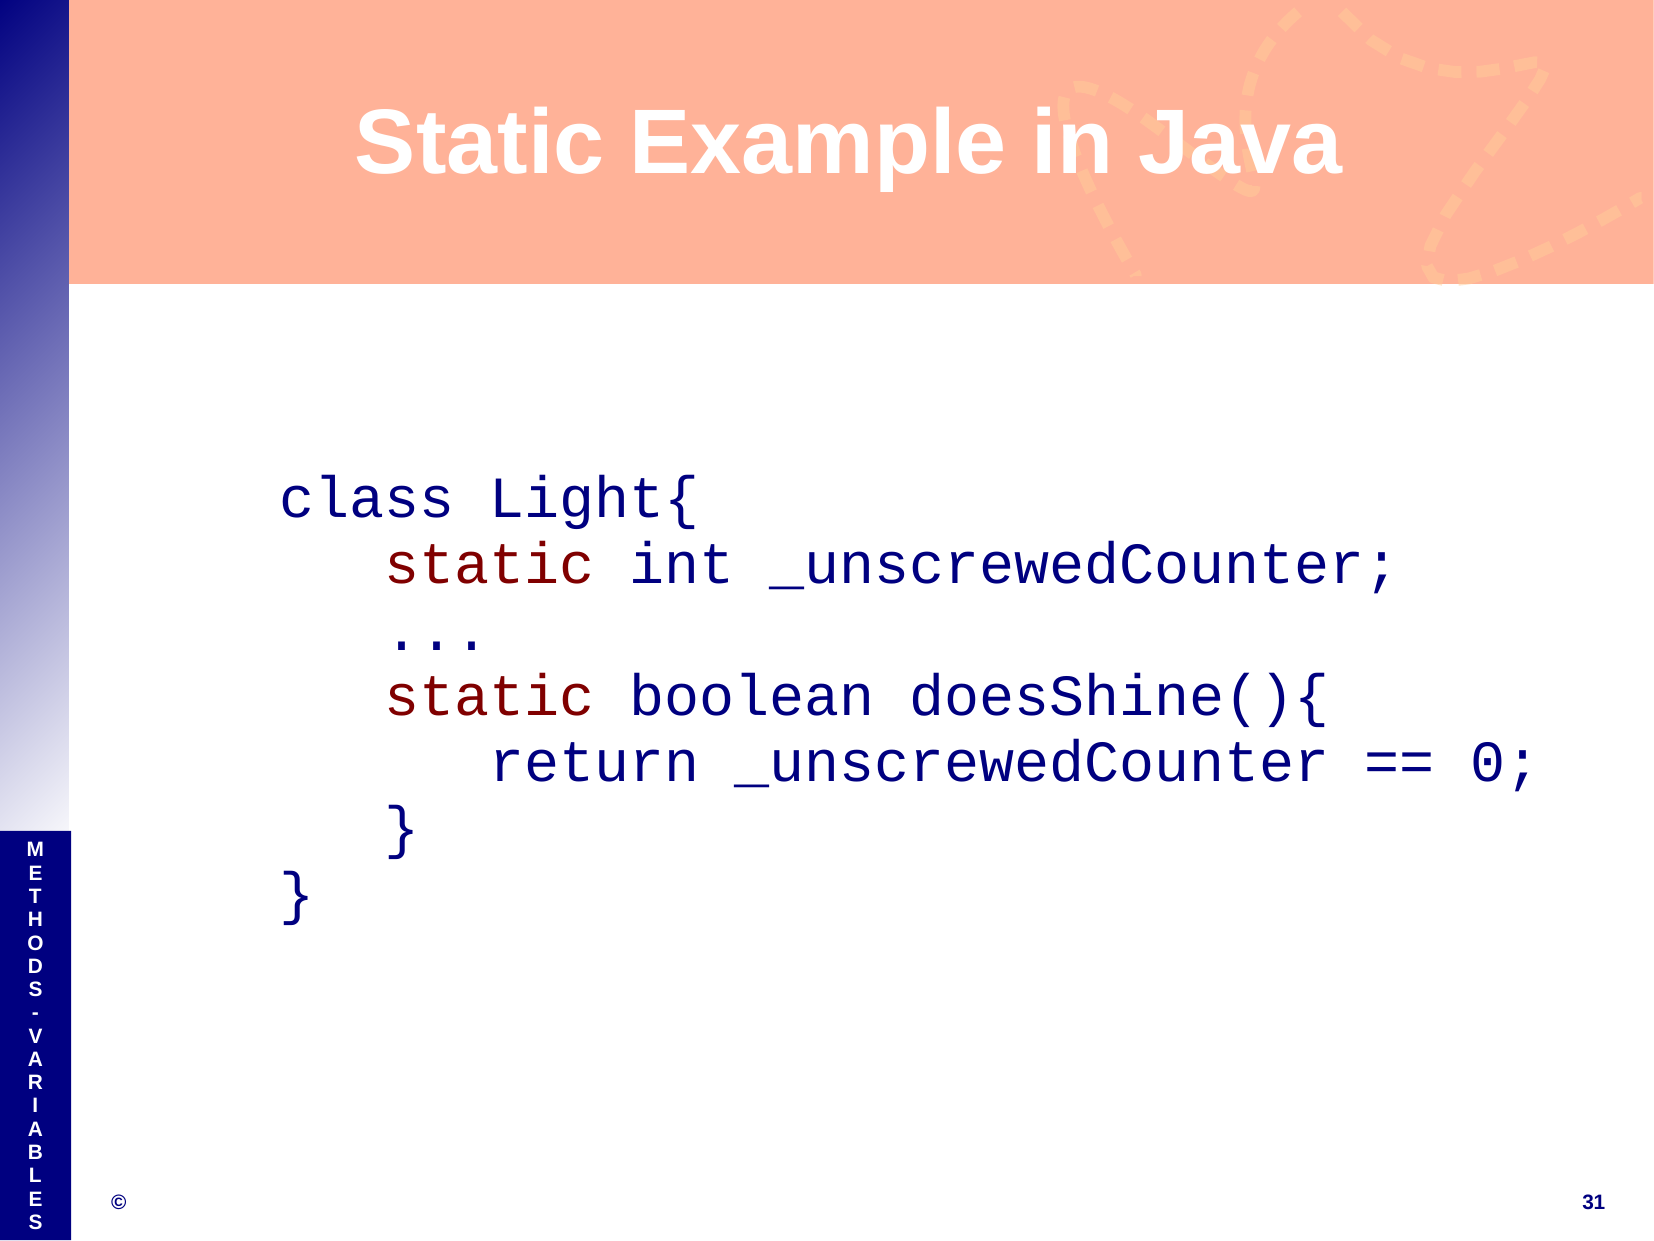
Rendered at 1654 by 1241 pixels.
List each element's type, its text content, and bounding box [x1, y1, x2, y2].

title Static Example in Java [108, 37, 1617, 246]
text_box M E T H O D S - V A R I A B L E S [0, 830, 71, 1241]
list class Light{ static int _unscrewedCounter; ... static boolean doesShine(){ return _unscrewedCounter == 0; } } [185, 469, 1572, 940]
